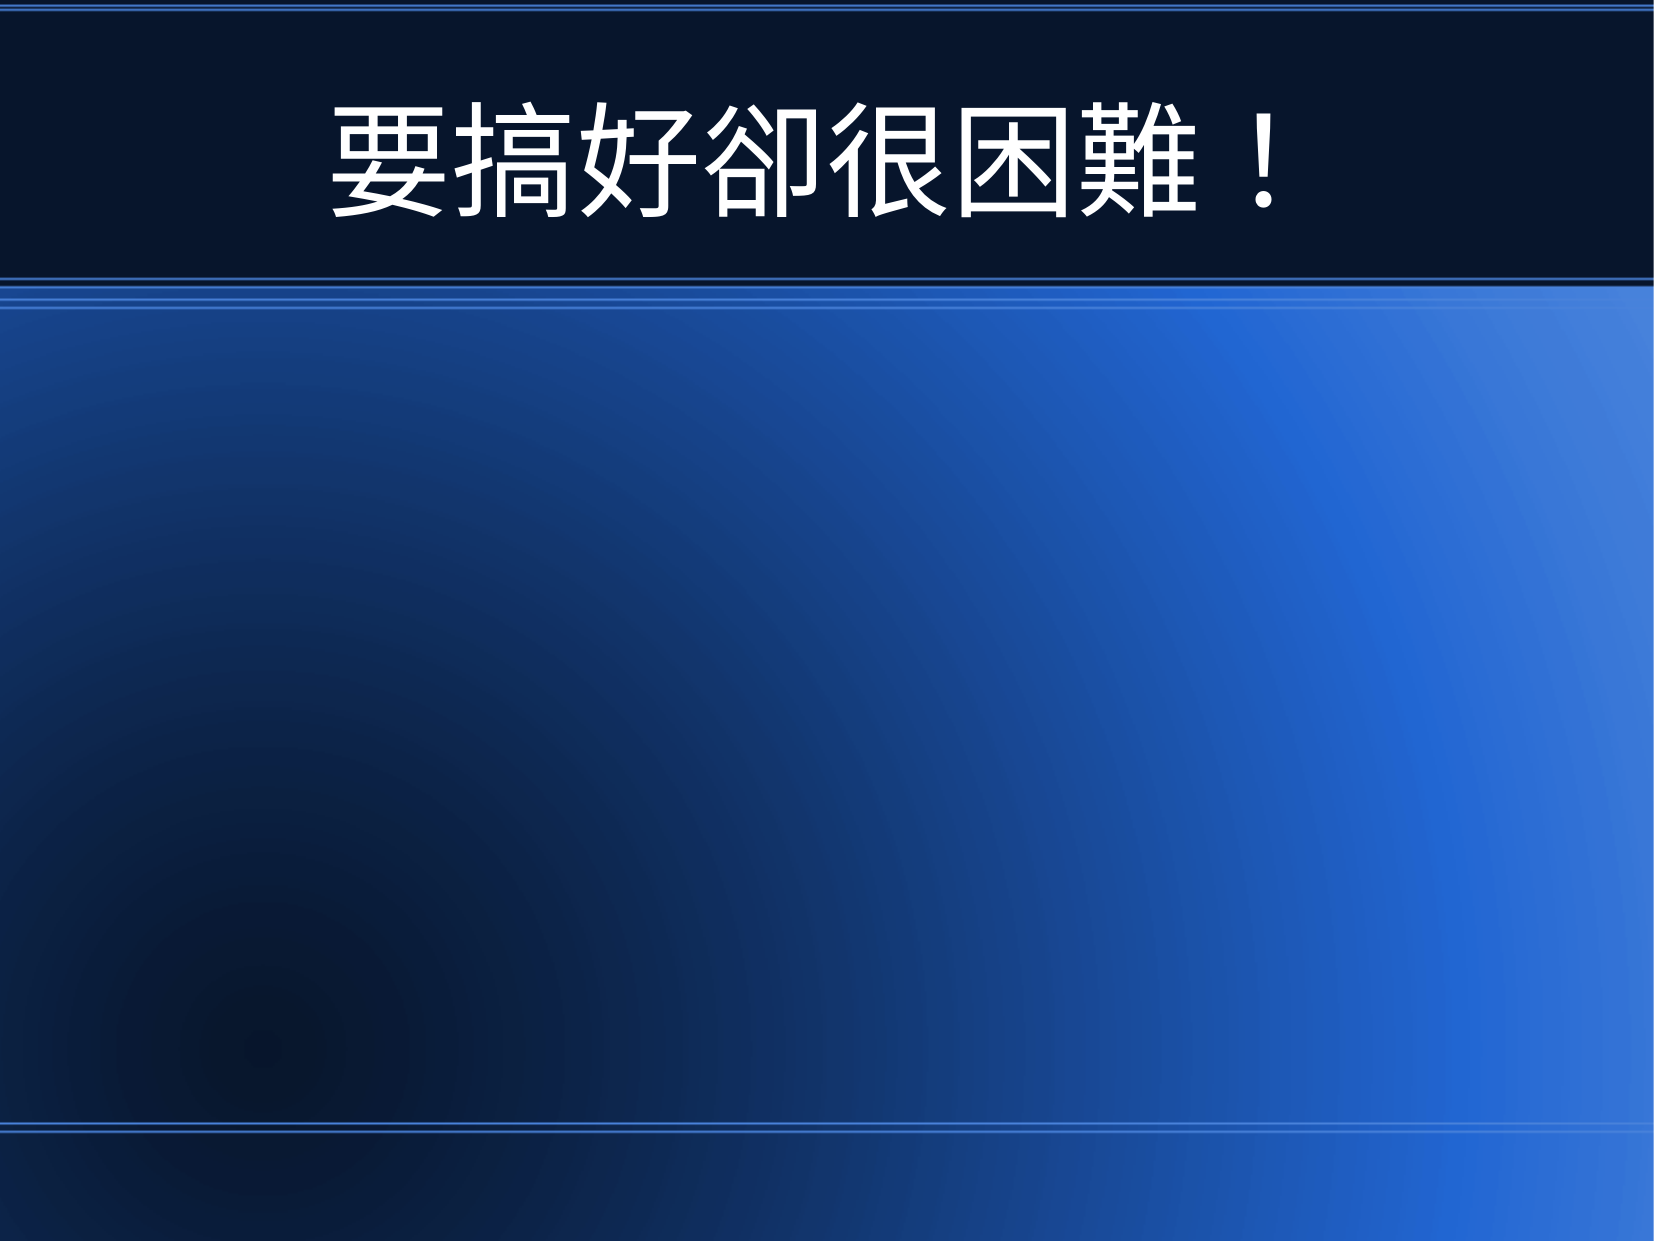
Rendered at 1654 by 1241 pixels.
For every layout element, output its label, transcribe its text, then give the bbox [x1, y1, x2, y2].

title 要搞好卻很困難！ [82, 49, 1571, 257]
picture [0, 0, 1654, 1241]
